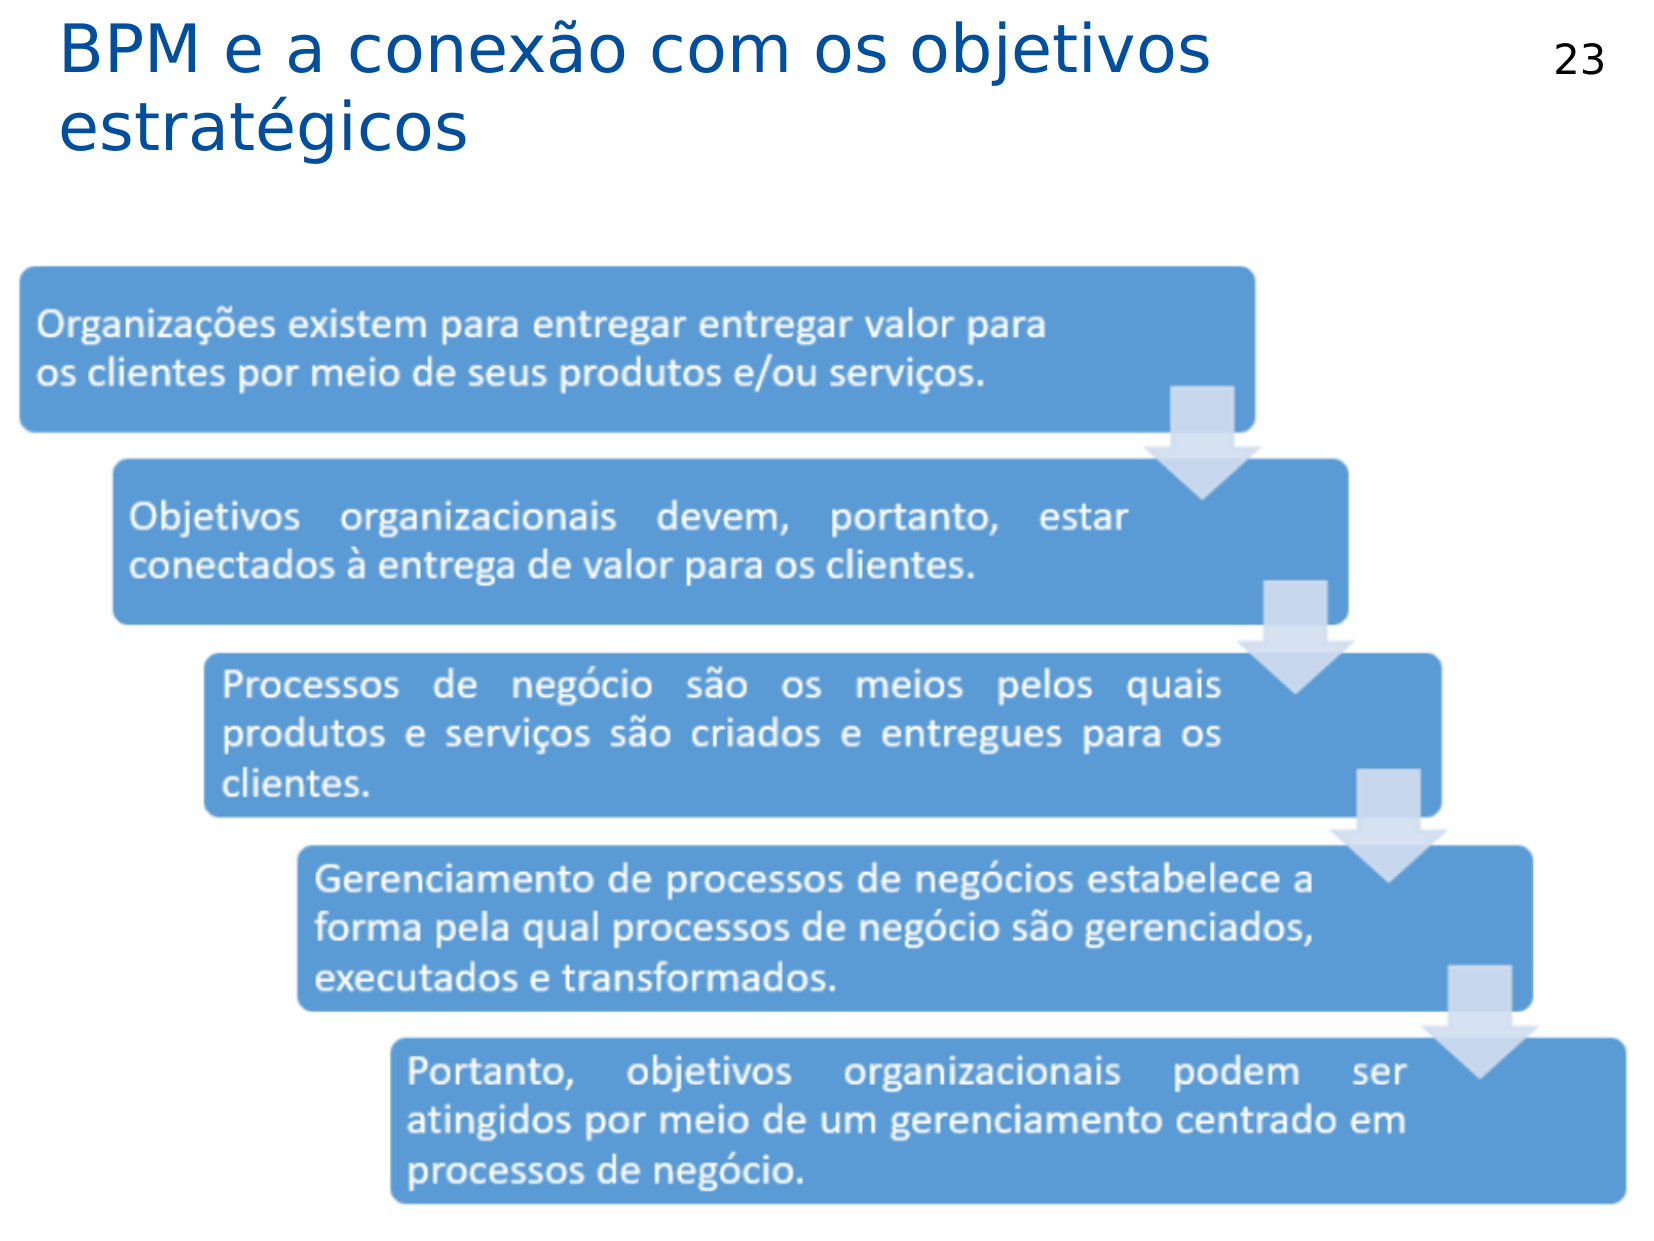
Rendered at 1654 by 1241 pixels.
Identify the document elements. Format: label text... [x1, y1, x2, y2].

picture [16, 263, 1635, 1211]
title BPM e a conexão com os objetivos estratégicos [59, 10, 1506, 167]
